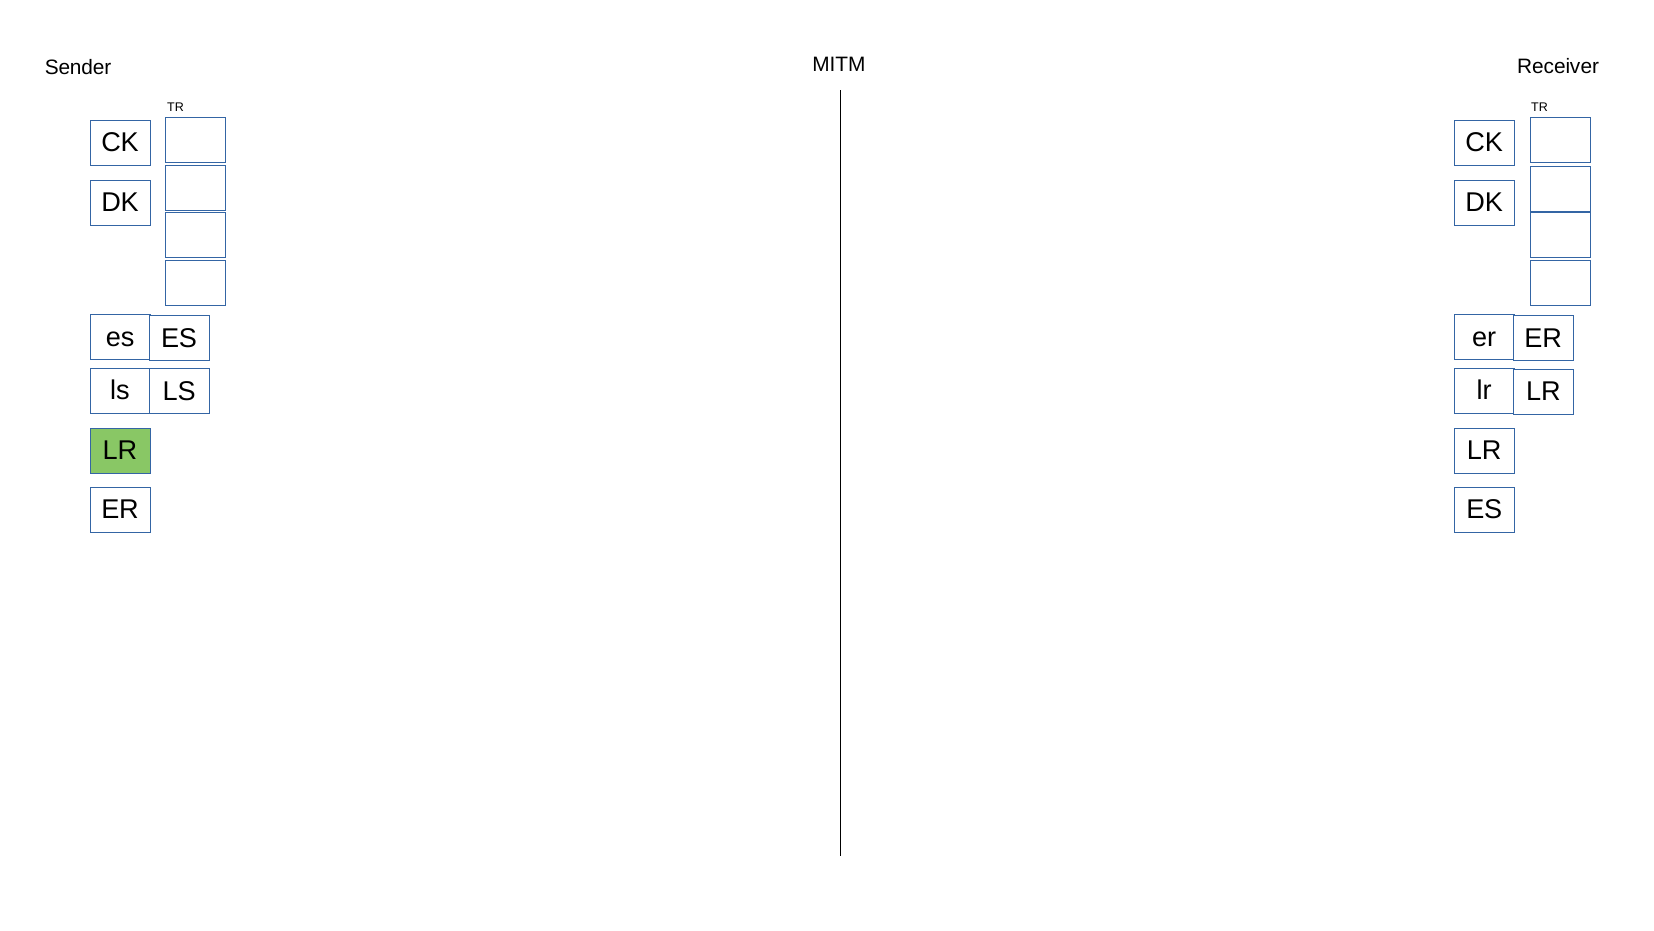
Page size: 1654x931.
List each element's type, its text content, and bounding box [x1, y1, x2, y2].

text_box ES [149, 315, 210, 361]
text_box ls [90, 368, 149, 414]
text_box es [90, 314, 151, 360]
text_box ER [90, 487, 151, 533]
text_box [165, 212, 226, 258]
text_box CK [1454, 120, 1515, 166]
text_box [1530, 260, 1591, 306]
text_box DK [90, 180, 151, 226]
text_box ER [1513, 315, 1574, 361]
text_box MITM [797, 45, 886, 91]
text_box LR [1513, 369, 1574, 415]
text_box [165, 260, 226, 306]
text_box [165, 165, 226, 211]
text_box DK [1454, 180, 1515, 226]
text_box ES [1454, 487, 1515, 533]
text_box TR [152, 92, 213, 136]
text_box er [1454, 314, 1515, 360]
text_box [165, 117, 226, 163]
text_box Receiver [1502, 47, 1654, 93]
text_box Sender [30, 48, 196, 94]
text_box [1530, 117, 1591, 163]
text_box TR [1516, 92, 1577, 136]
text_box LS [149, 368, 210, 414]
text_box [1530, 166, 1591, 258]
text_box CK [90, 120, 151, 166]
text_box LR [1454, 428, 1515, 474]
text_box LR [90, 428, 151, 474]
text_box lr [1454, 368, 1515, 414]
